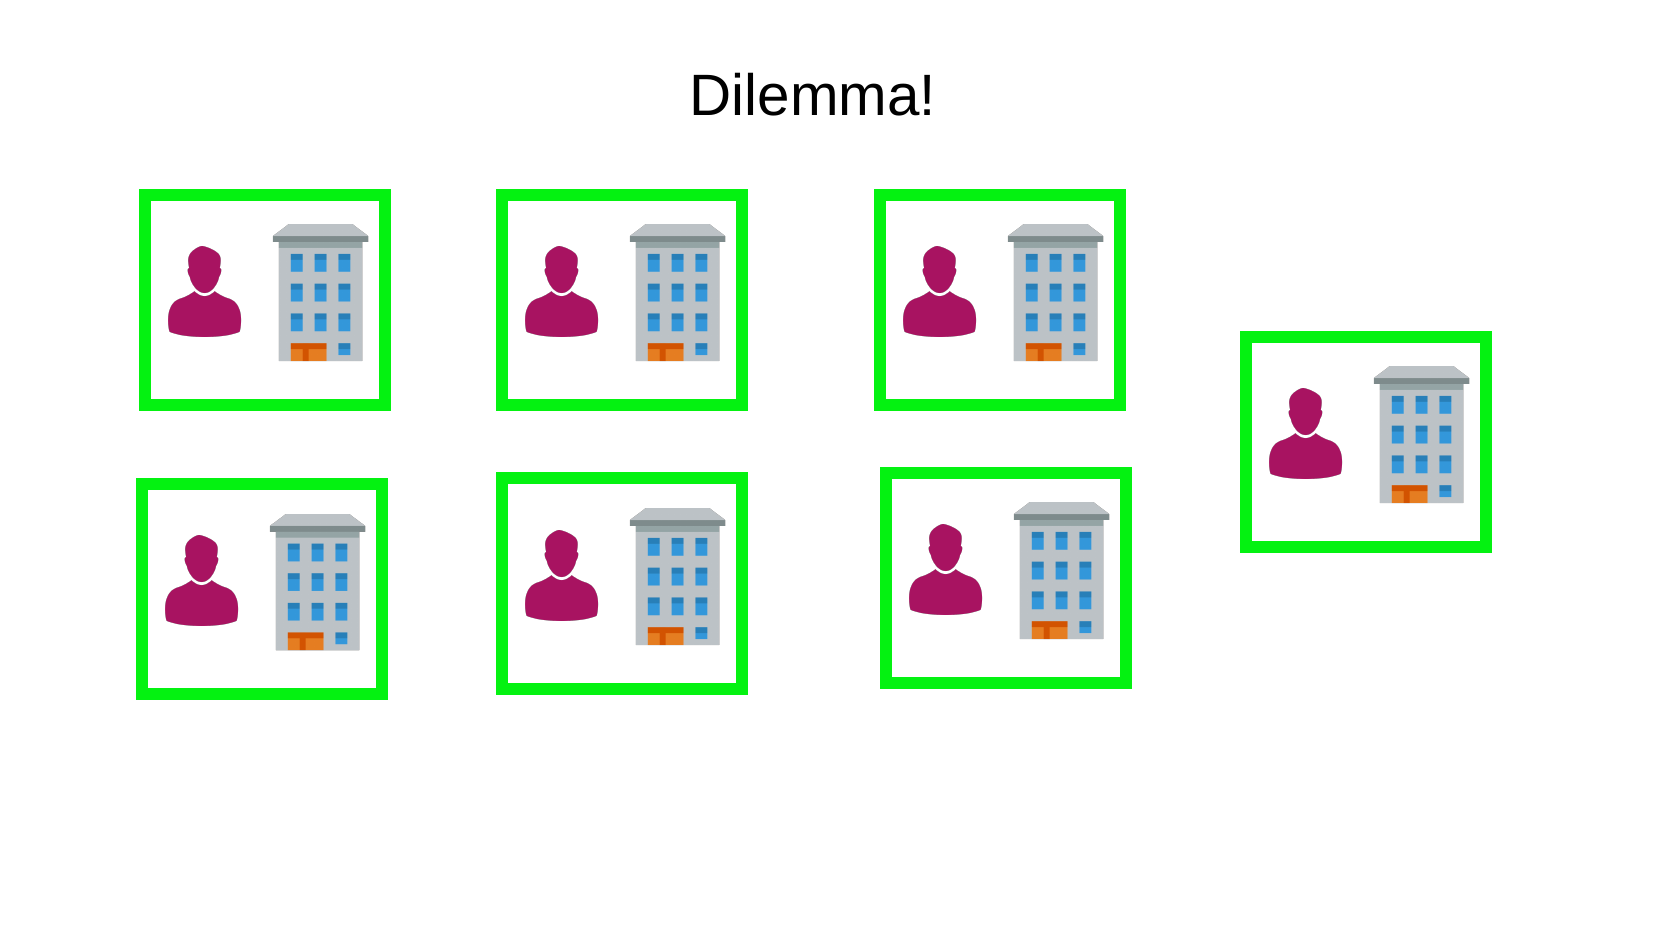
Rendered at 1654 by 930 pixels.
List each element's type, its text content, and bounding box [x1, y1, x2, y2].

picture [159, 225, 379, 367]
picture [1260, 366, 1480, 509]
picture [894, 225, 1114, 367]
picture [156, 514, 376, 657]
picture [516, 508, 736, 651]
picture [900, 502, 1120, 645]
picture [516, 225, 736, 367]
text_box Dilemma! [675, 55, 976, 136]
